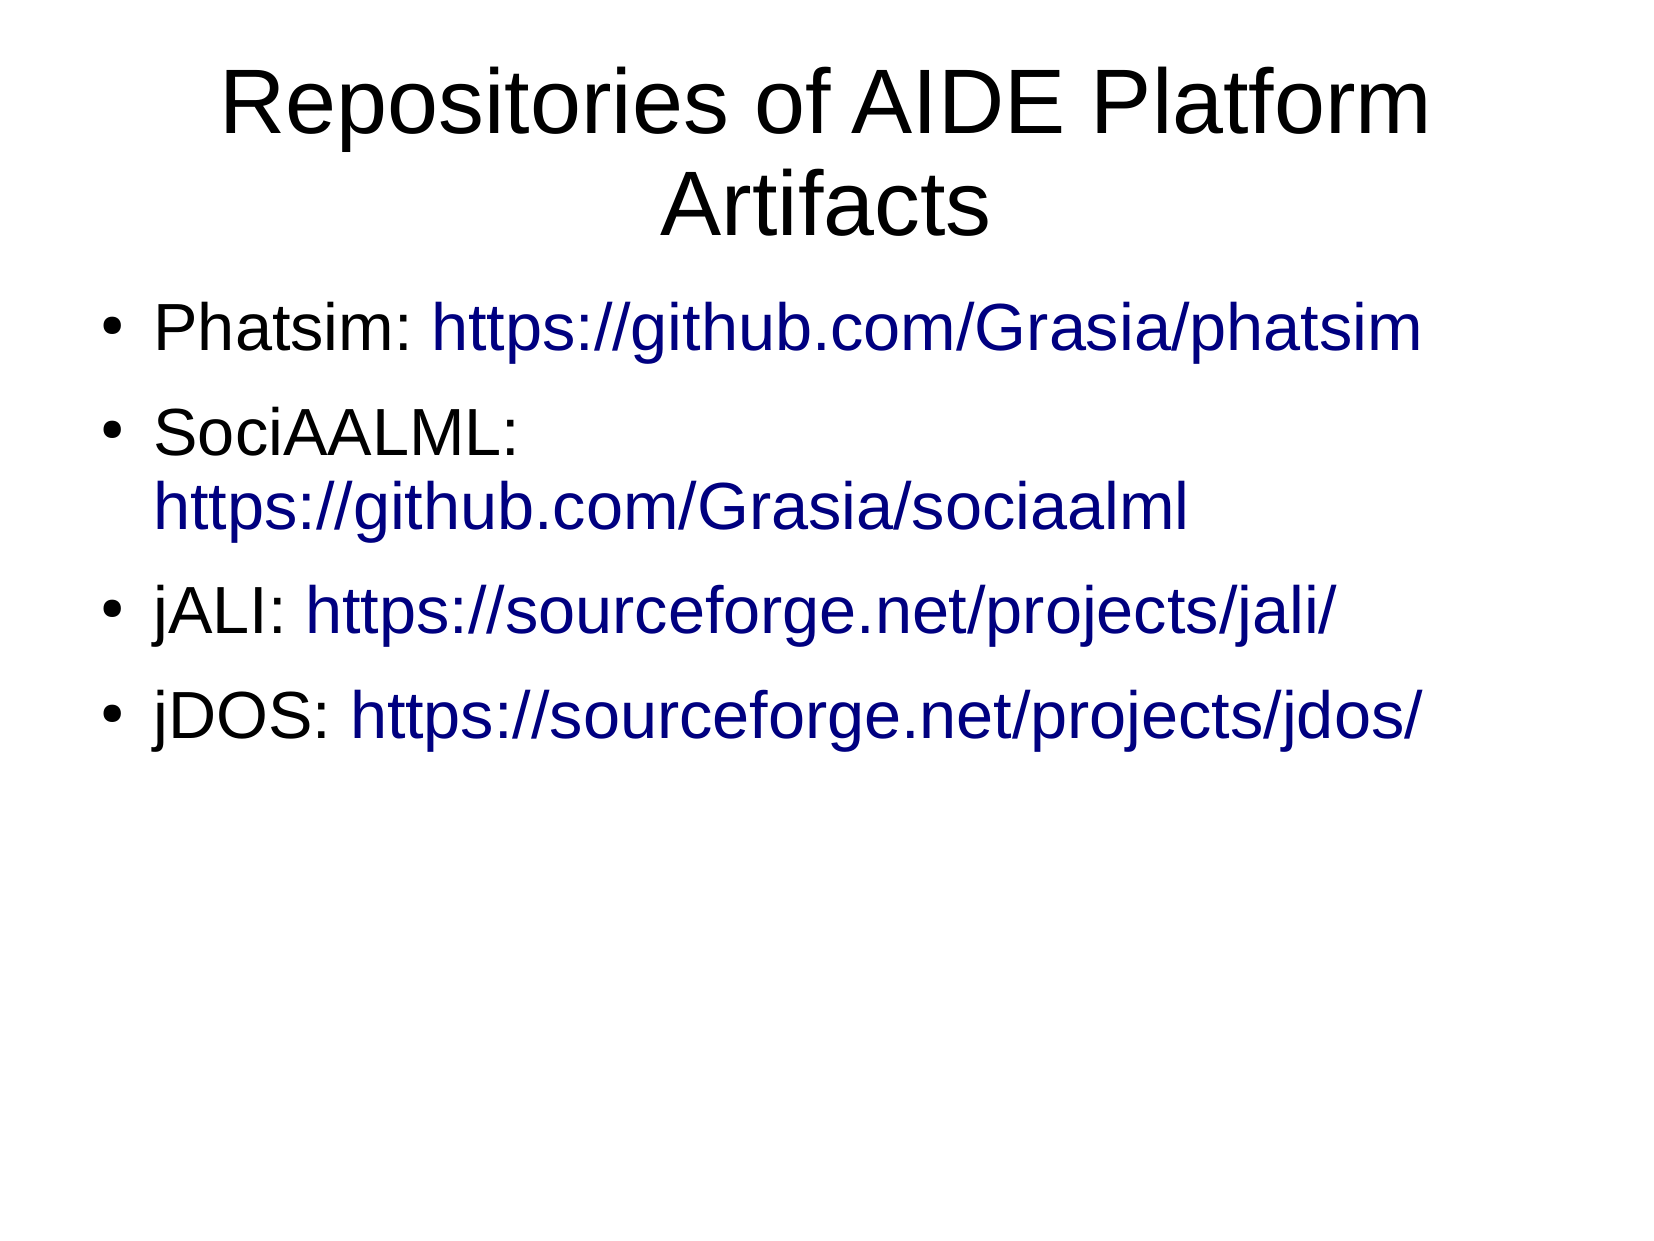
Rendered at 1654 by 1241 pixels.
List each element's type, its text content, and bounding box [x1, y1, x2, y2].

title Repositories of AIDE Platform Artifacts [82, 49, 1571, 257]
list Phatsim: https://github.com/Grasia/phatsim SociAALML: https://github.com/Grasia/sociaalml jALI: https://sourceforge.net/projects/jali/ jDOS: https://sourceforge.net/projects/jdos/ [82, 290, 1571, 1010]
